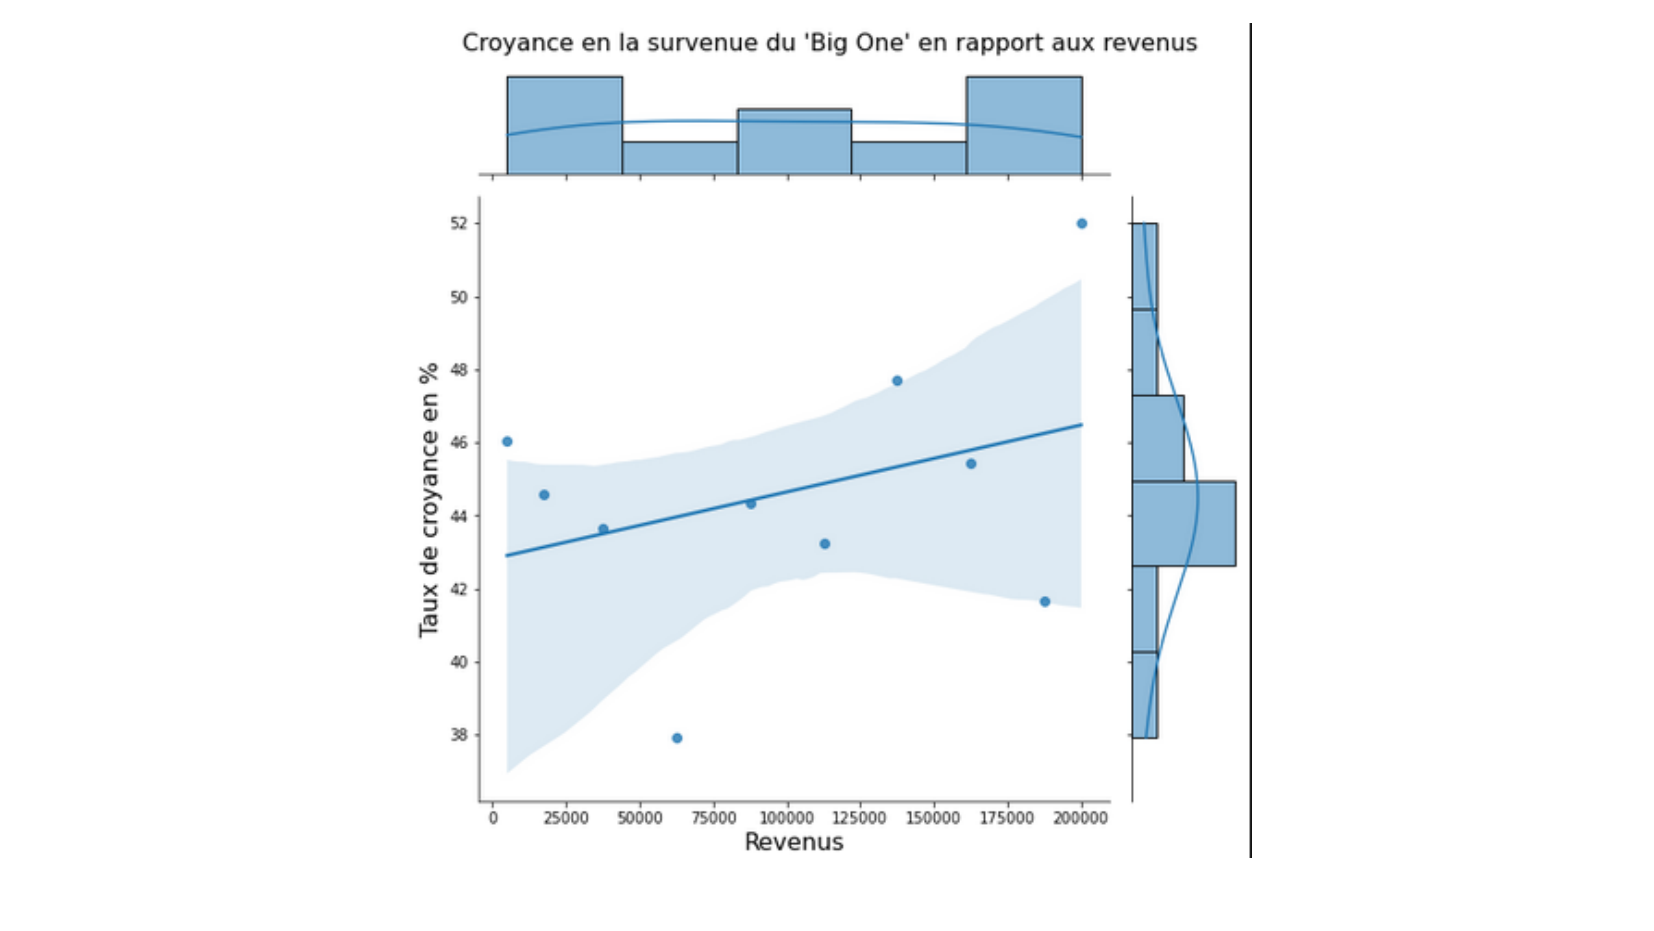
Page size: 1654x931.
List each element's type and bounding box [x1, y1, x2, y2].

picture [411, 23, 1252, 858]
